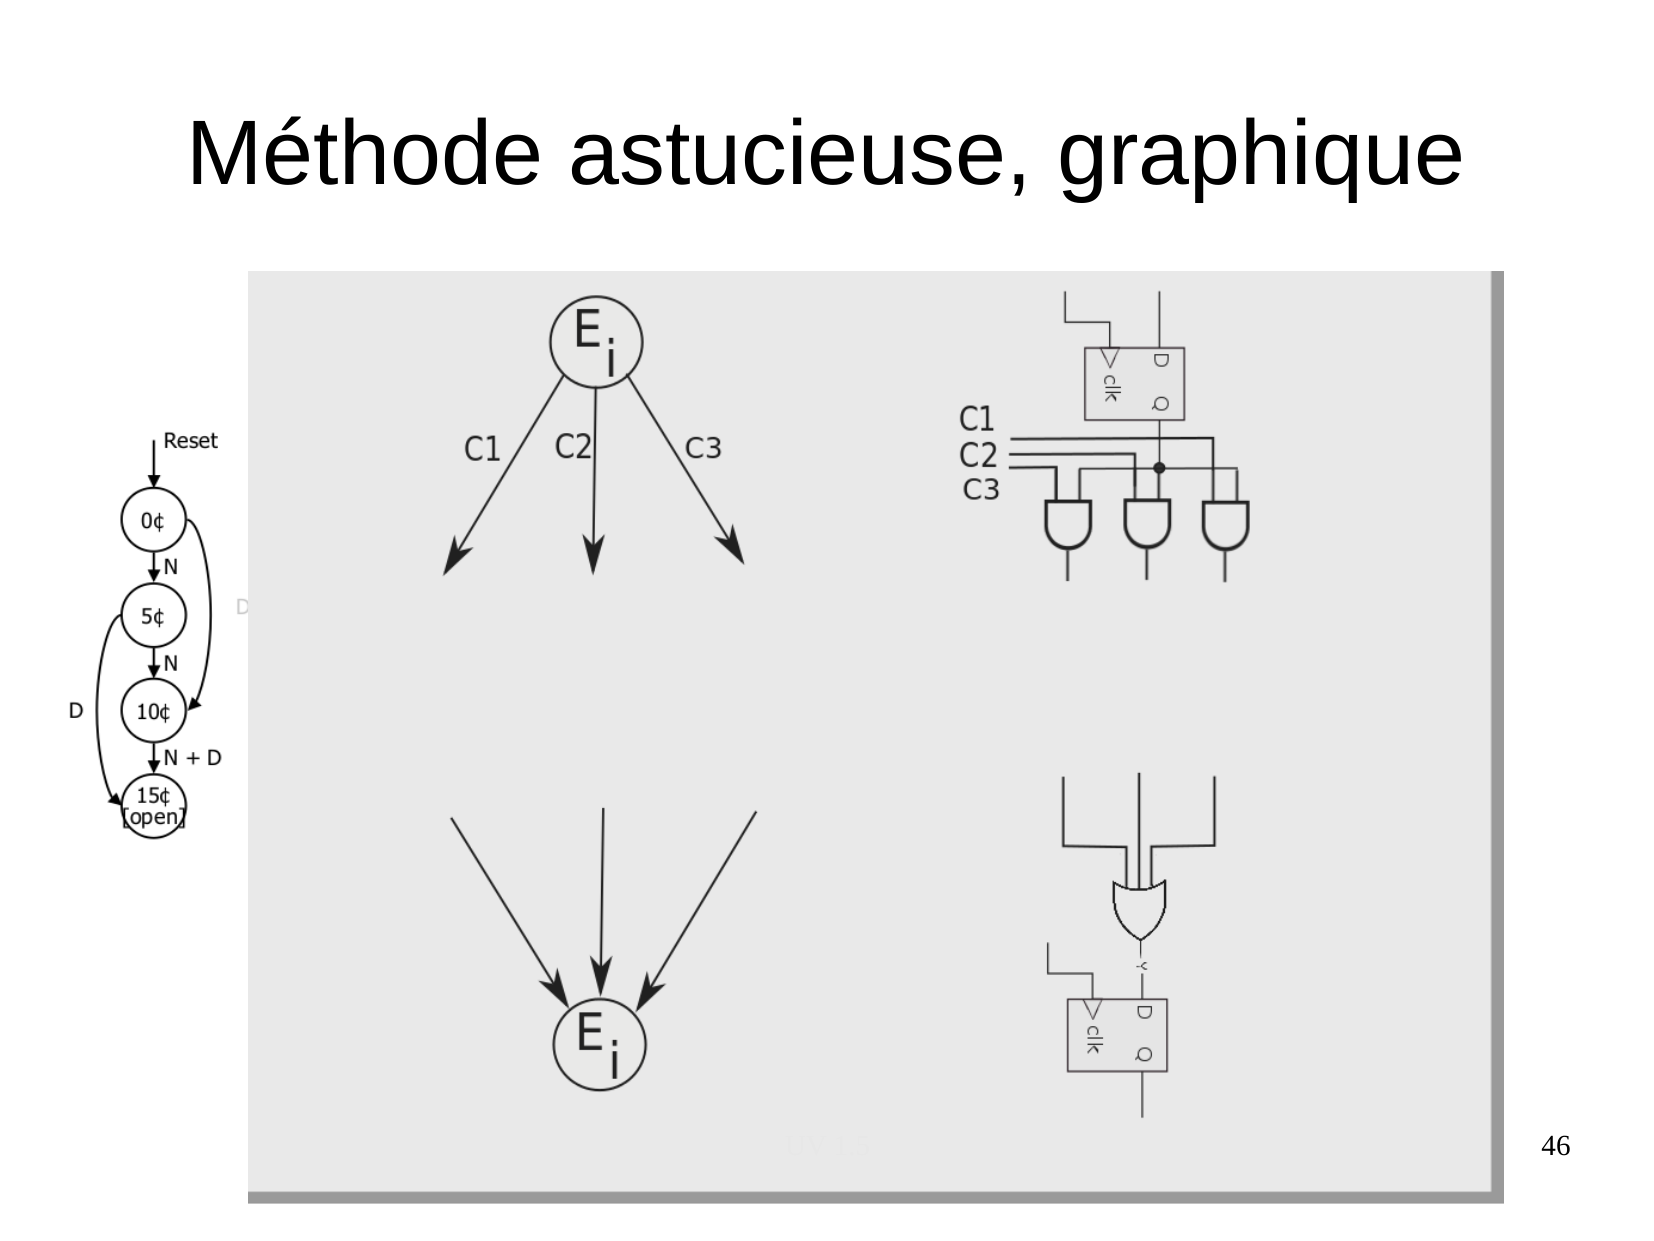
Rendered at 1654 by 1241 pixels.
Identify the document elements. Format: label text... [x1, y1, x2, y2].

title Méthode astucieuse, graphique [82, 49, 1571, 257]
picture [52, 259, 1492, 1193]
